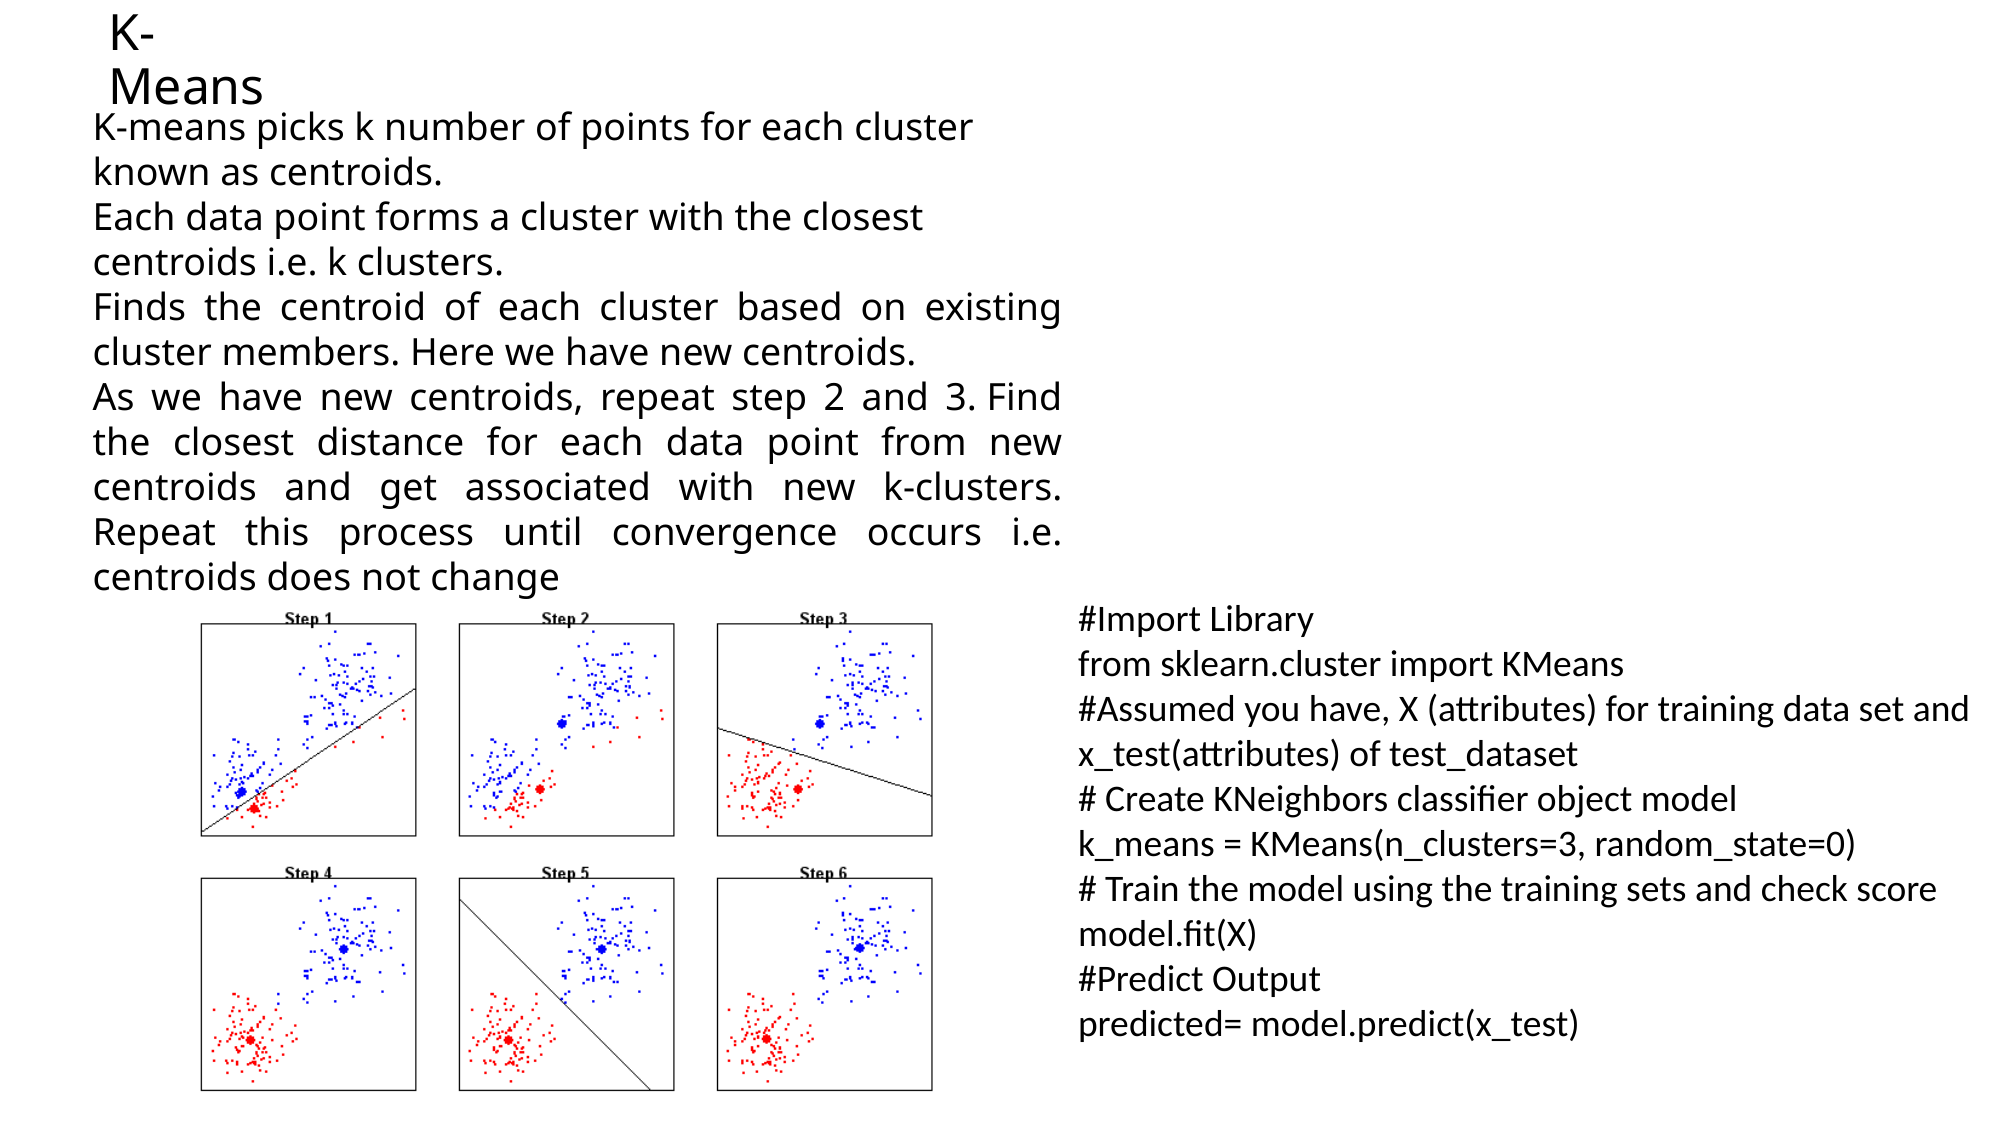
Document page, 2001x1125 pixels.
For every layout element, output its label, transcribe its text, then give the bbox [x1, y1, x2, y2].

text_box #Import Library from sklearn.cluster import KMeans #Assumed you have, X (attributes) for training data set and x_test(attributes) of test_dataset # Create KNeighbors classifier object model k_means = KMeans(n_clusters=3, random_state=0) # Train the model using the training sets and check score model.fit(X) #Predict Output predicted= model.predict(x_test) [1063, 586, 2000, 1052]
text_box K-means picks k number of points for each cluster known as centroids. Each data point forms a cluster with the closest centroids i.e. k clusters. Finds the centroid of each cluster based on existing cluster members. Here we have new centroids. As we have new centroids, repeat step 2 and 3. Find the closest distance for each data point from new centroids and get associated with new k-clusters. Repeat this process until convergence occurs i.e. centroids does not change [77, 95, 1078, 606]
title K-Means [93, 0, 310, 62]
picture [173, 610, 946, 1119]
